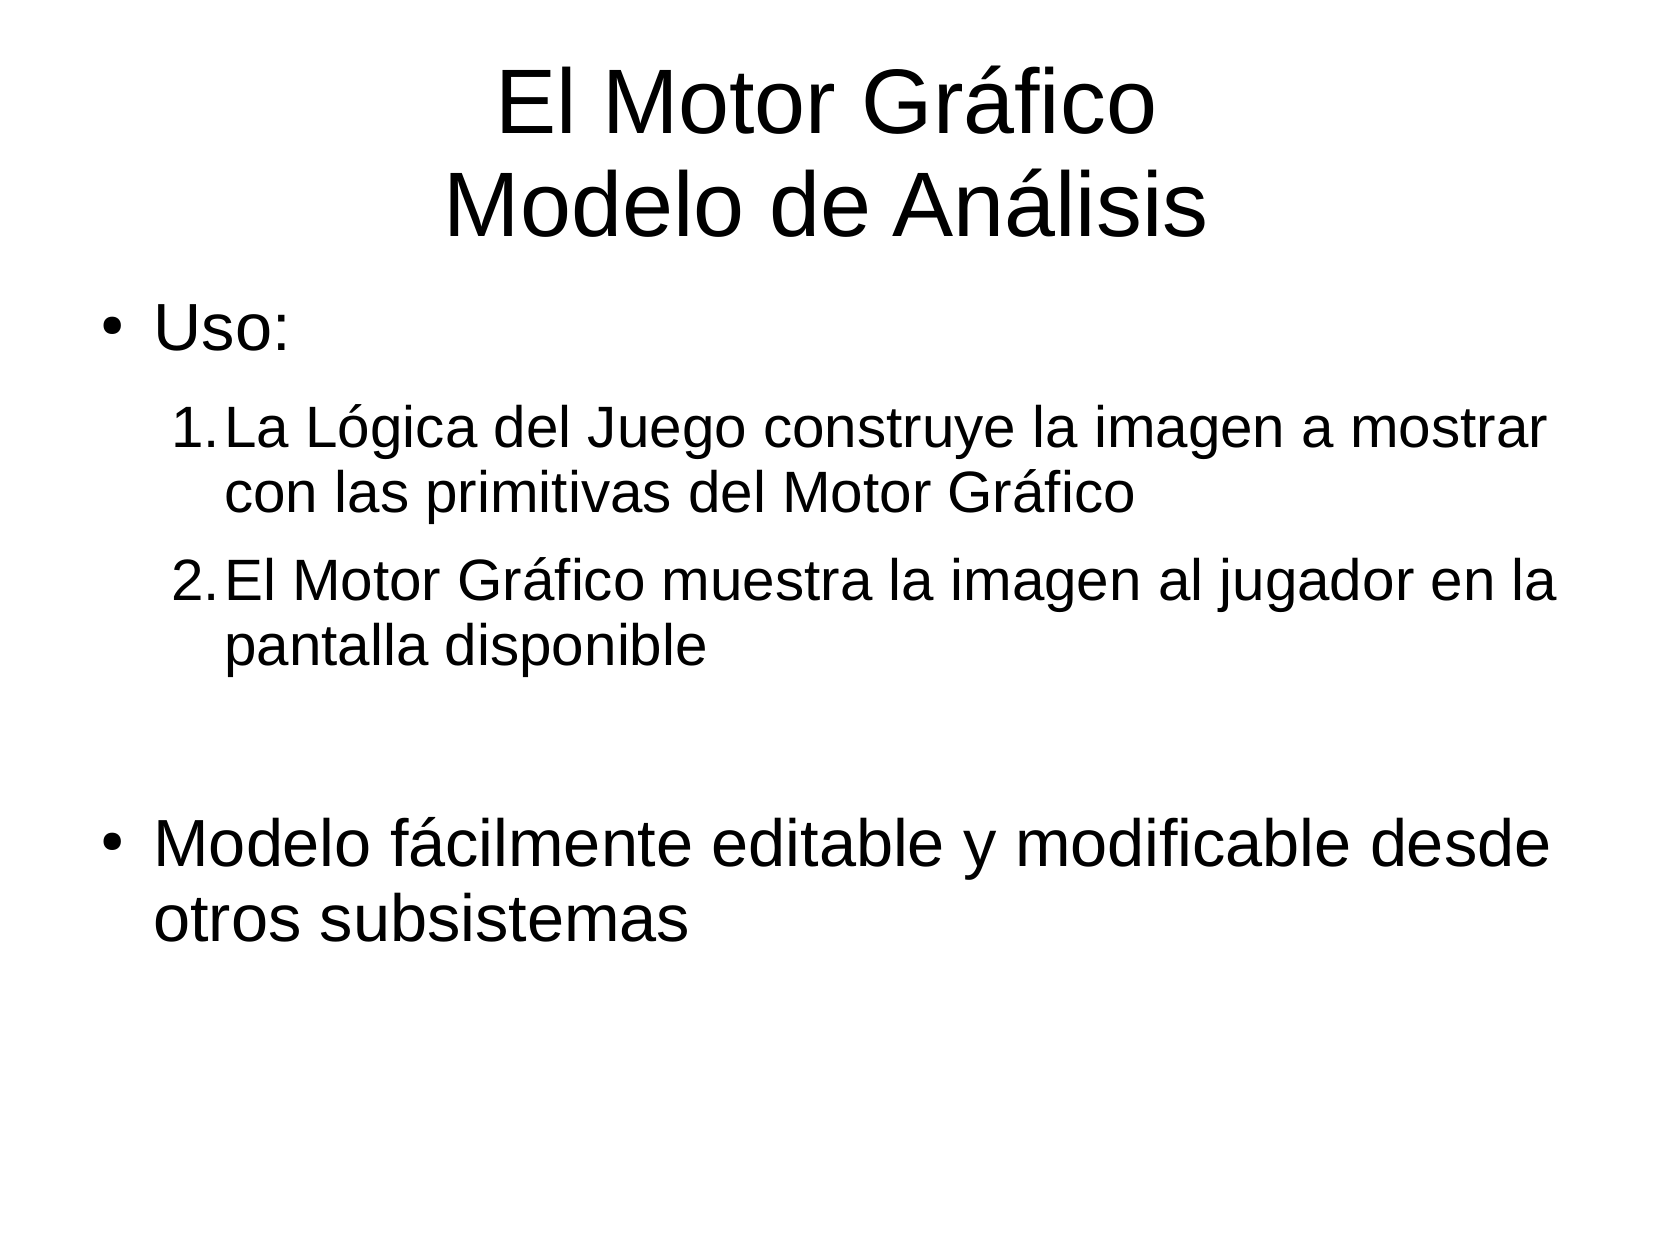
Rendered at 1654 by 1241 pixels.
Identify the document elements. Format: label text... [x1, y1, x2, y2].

title El Motor Gráfico Modelo de Análisis [82, 50, 1571, 256]
list Uso: La Lógica del Juego construye la imagen a mostrar con las primitivas del Motor Gráfico El Motor Gráfico muestra la imagen al jugador en la pantalla disponible Modelo fácilmente editable y modificable desde otros subsistemas [82, 290, 1571, 1094]
